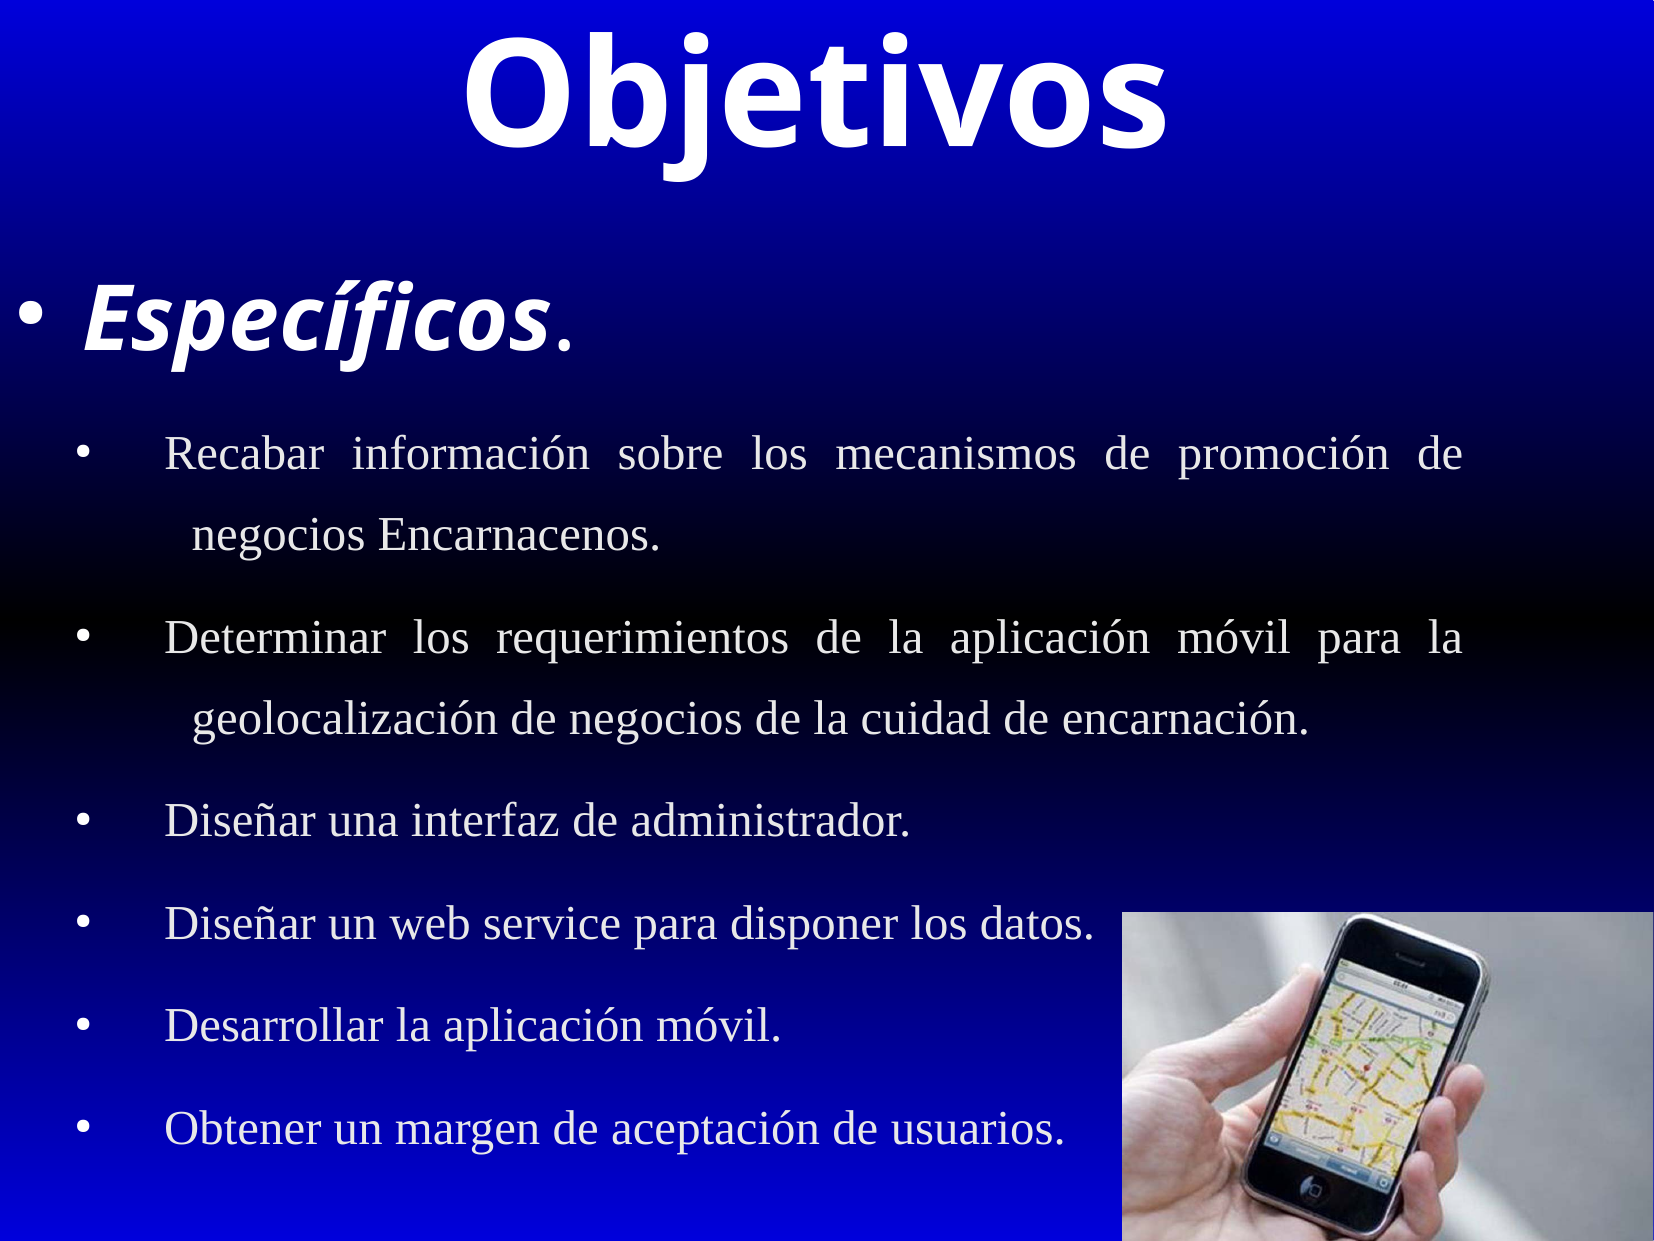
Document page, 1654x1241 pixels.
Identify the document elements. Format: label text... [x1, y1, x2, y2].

text_box Objetivos [259, 0, 1371, 201]
picture [1122, 912, 1654, 1241]
list Específicos. Recabar información sobre los mecanismos de promoción de negocios Encarnacenos. Determinar los requerimientos de la aplicación móvil para la geolocalización de negocios de la cuidad de encarnación. Diseñar una interfaz de administrador. Diseñar un web service para disponer los datos. Desarrollar la aplicación móvil. Obtener un margen de aceptación de usuarios. [0, 82, 1465, 1170]
